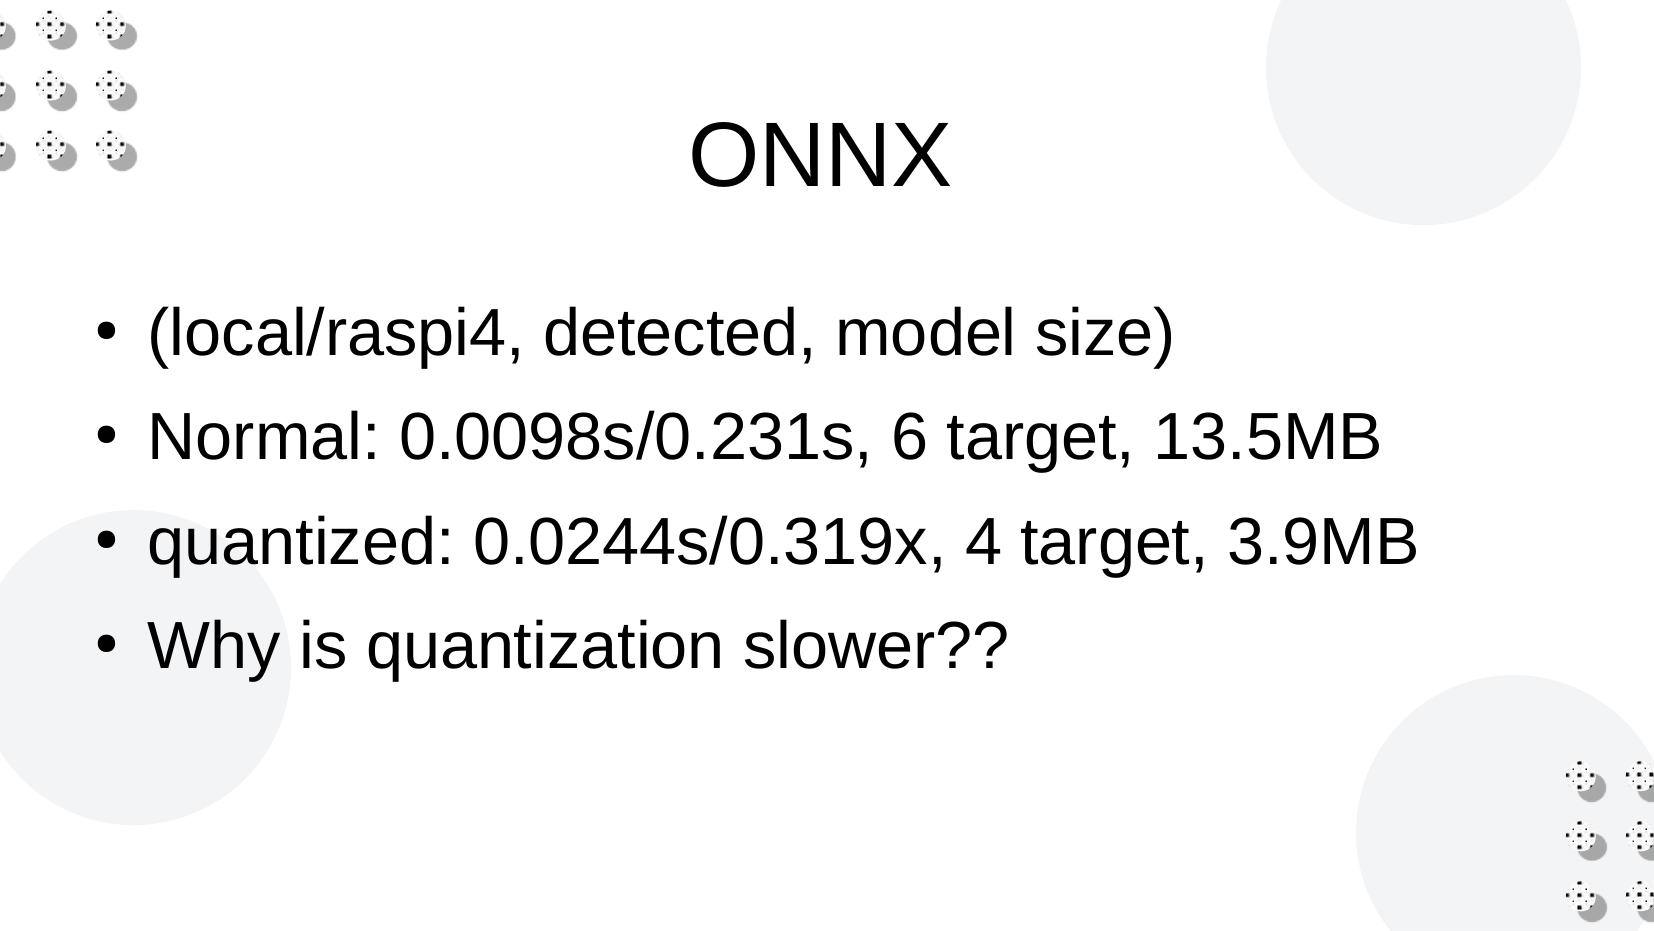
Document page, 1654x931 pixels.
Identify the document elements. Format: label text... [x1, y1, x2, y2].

picture [99, 70, 123, 76]
picture [95, 10, 126, 41]
picture [1625, 881, 1654, 912]
picture [1625, 761, 1654, 792]
title ONNX [76, 76, 1565, 233]
picture [1565, 881, 1596, 912]
picture [1565, 821, 1596, 852]
picture [35, 70, 66, 101]
picture [1565, 761, 1596, 792]
picture [35, 10, 66, 41]
picture [35, 130, 67, 161]
list (local/raspi4, detected, model size) Normal: 0.0098s/0.231s, 6 target, 13.5MB quantized: 0.0244s/0.319x, 4 target, 3.9MB Why is quantization slower?? [76, 295, 1565, 835]
picture [0, 133, 7, 158]
picture [1625, 821, 1654, 852]
picture [0, 13, 6, 38]
picture [0, 73, 6, 98]
